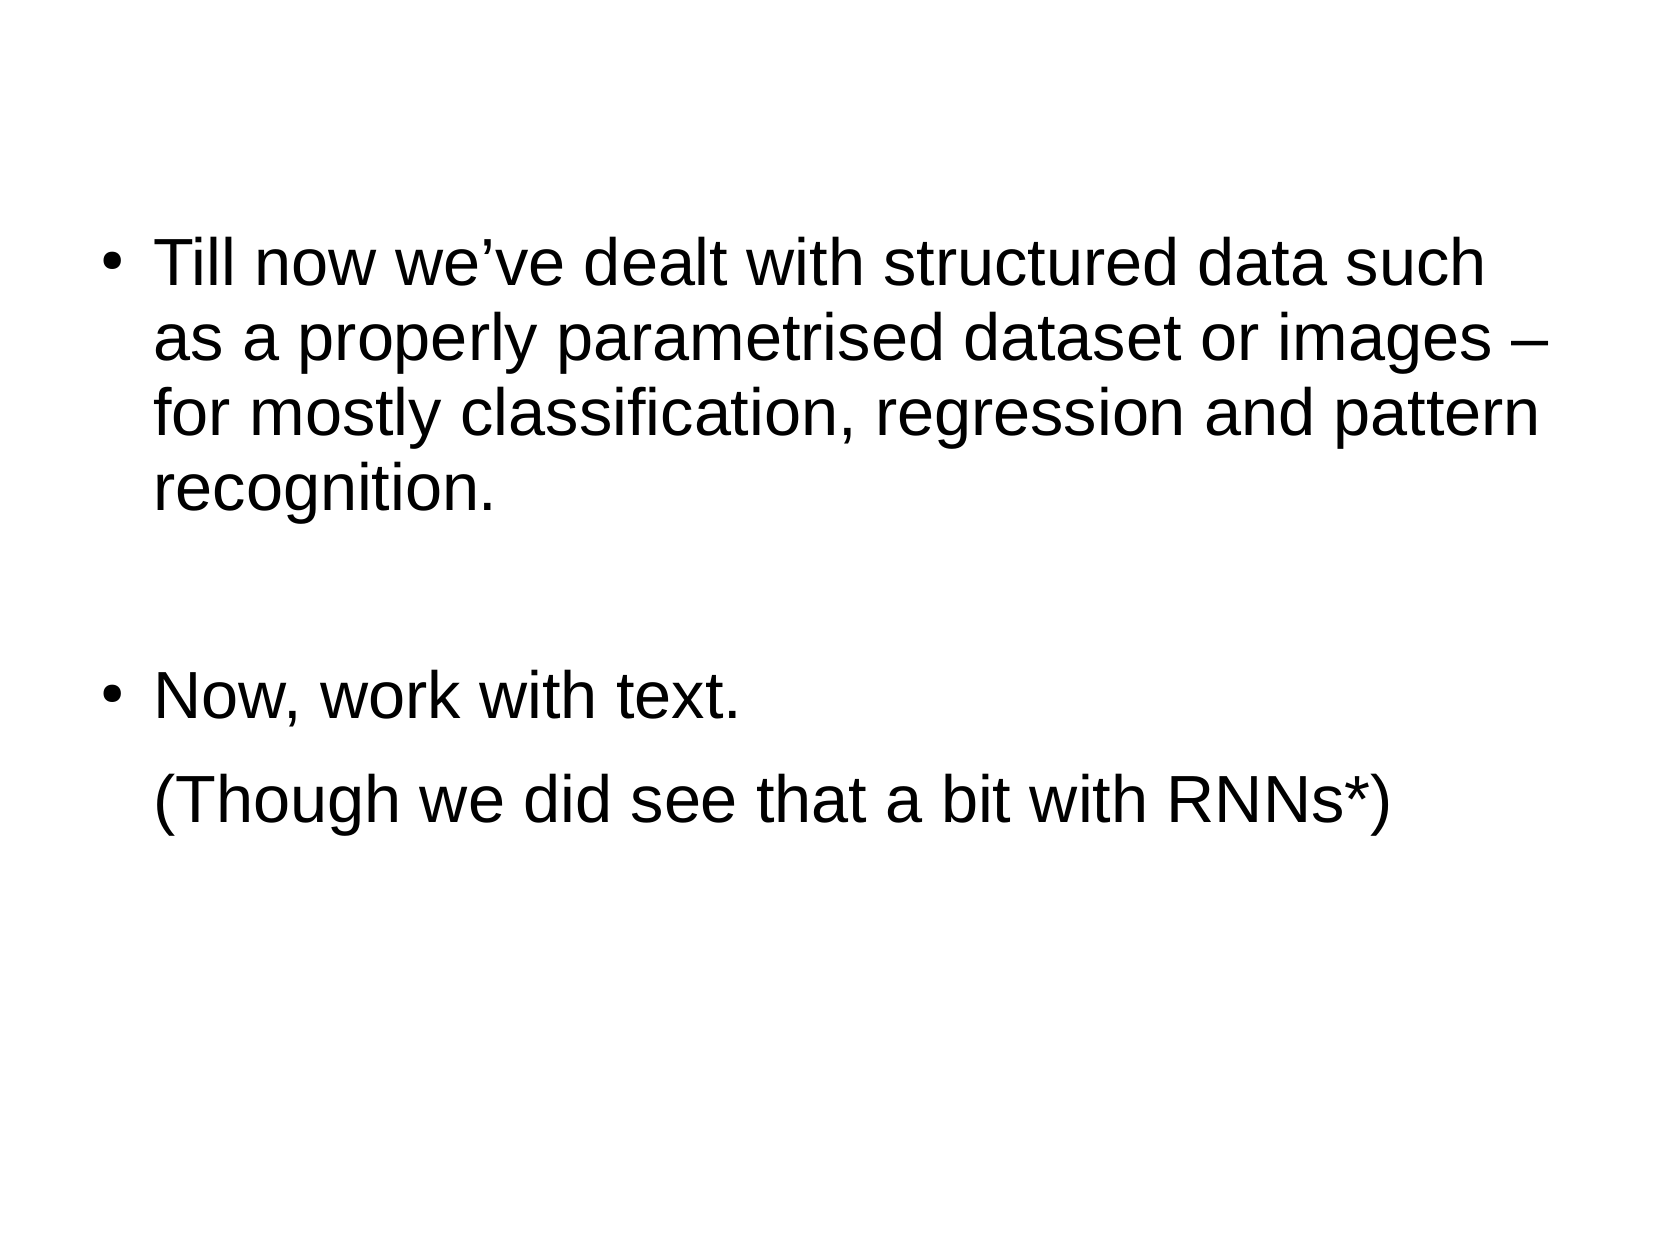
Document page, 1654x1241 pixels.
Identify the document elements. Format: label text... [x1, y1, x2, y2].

list Till now we’ve dealt with structured data such as a properly parametrised dataset or images – for mostly classification, regression and pattern recognition. Now, work with text. (Though we did see that a bit with RNNs*) [82, 225, 1571, 945]
